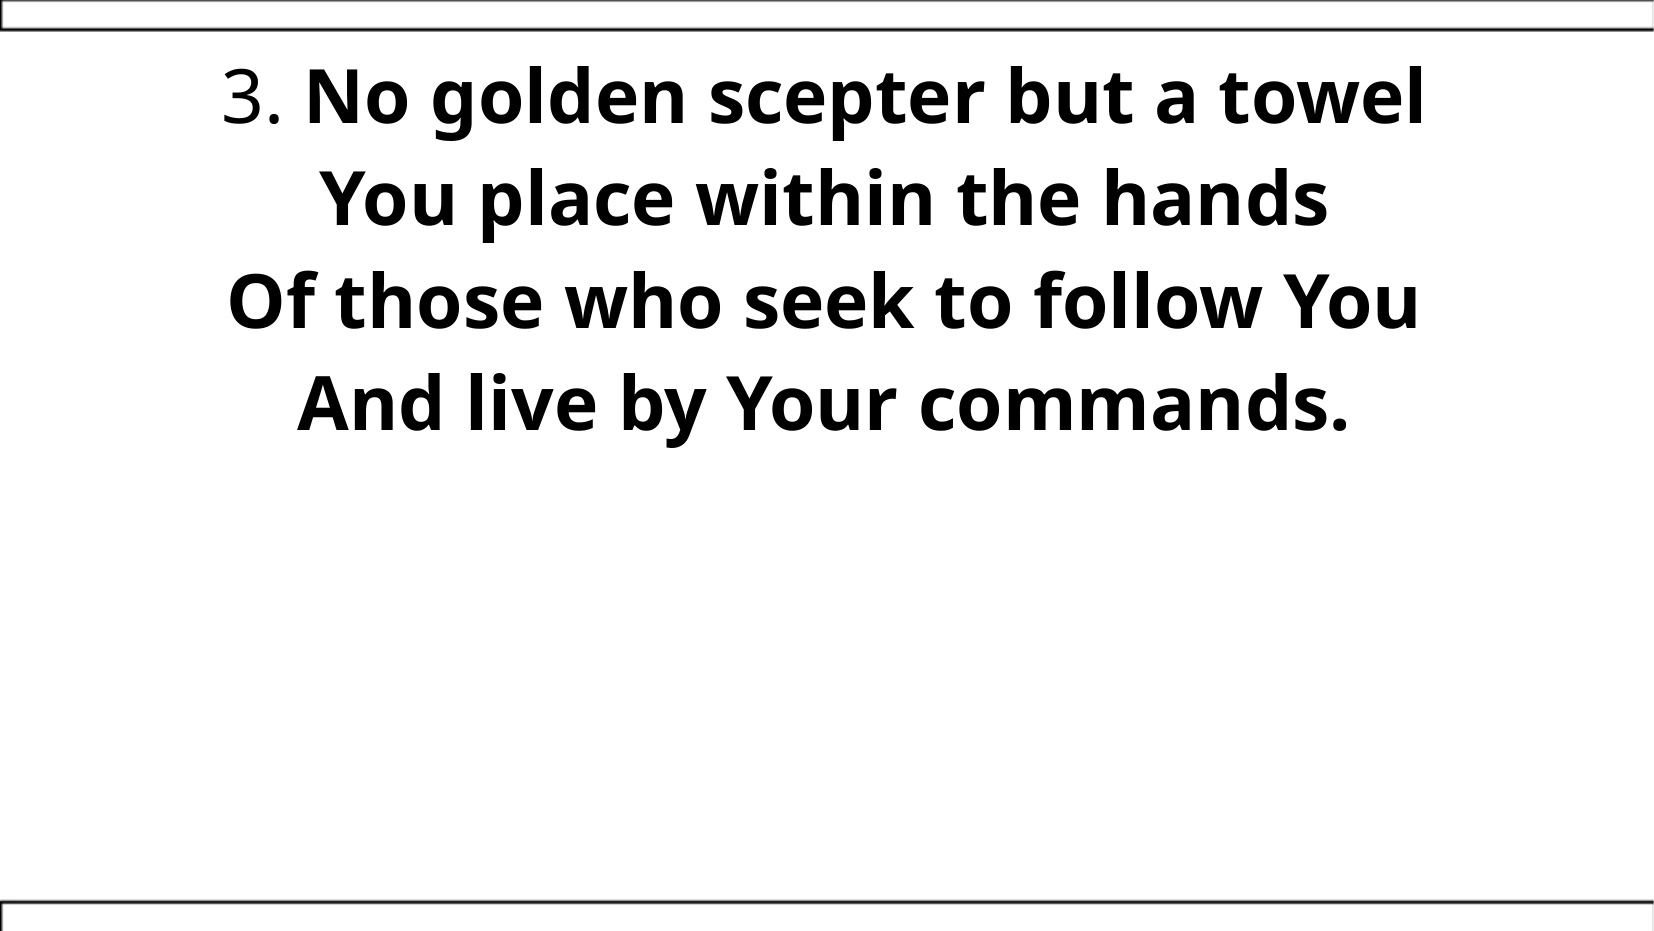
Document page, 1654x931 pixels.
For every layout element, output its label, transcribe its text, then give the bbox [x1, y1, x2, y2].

picture [0, 0, 1654, 931]
text_box 3. No golden scepter but a towel You place within the hands Of those who seek to follow You And live by Your commands. [105, 35, 1546, 451]
